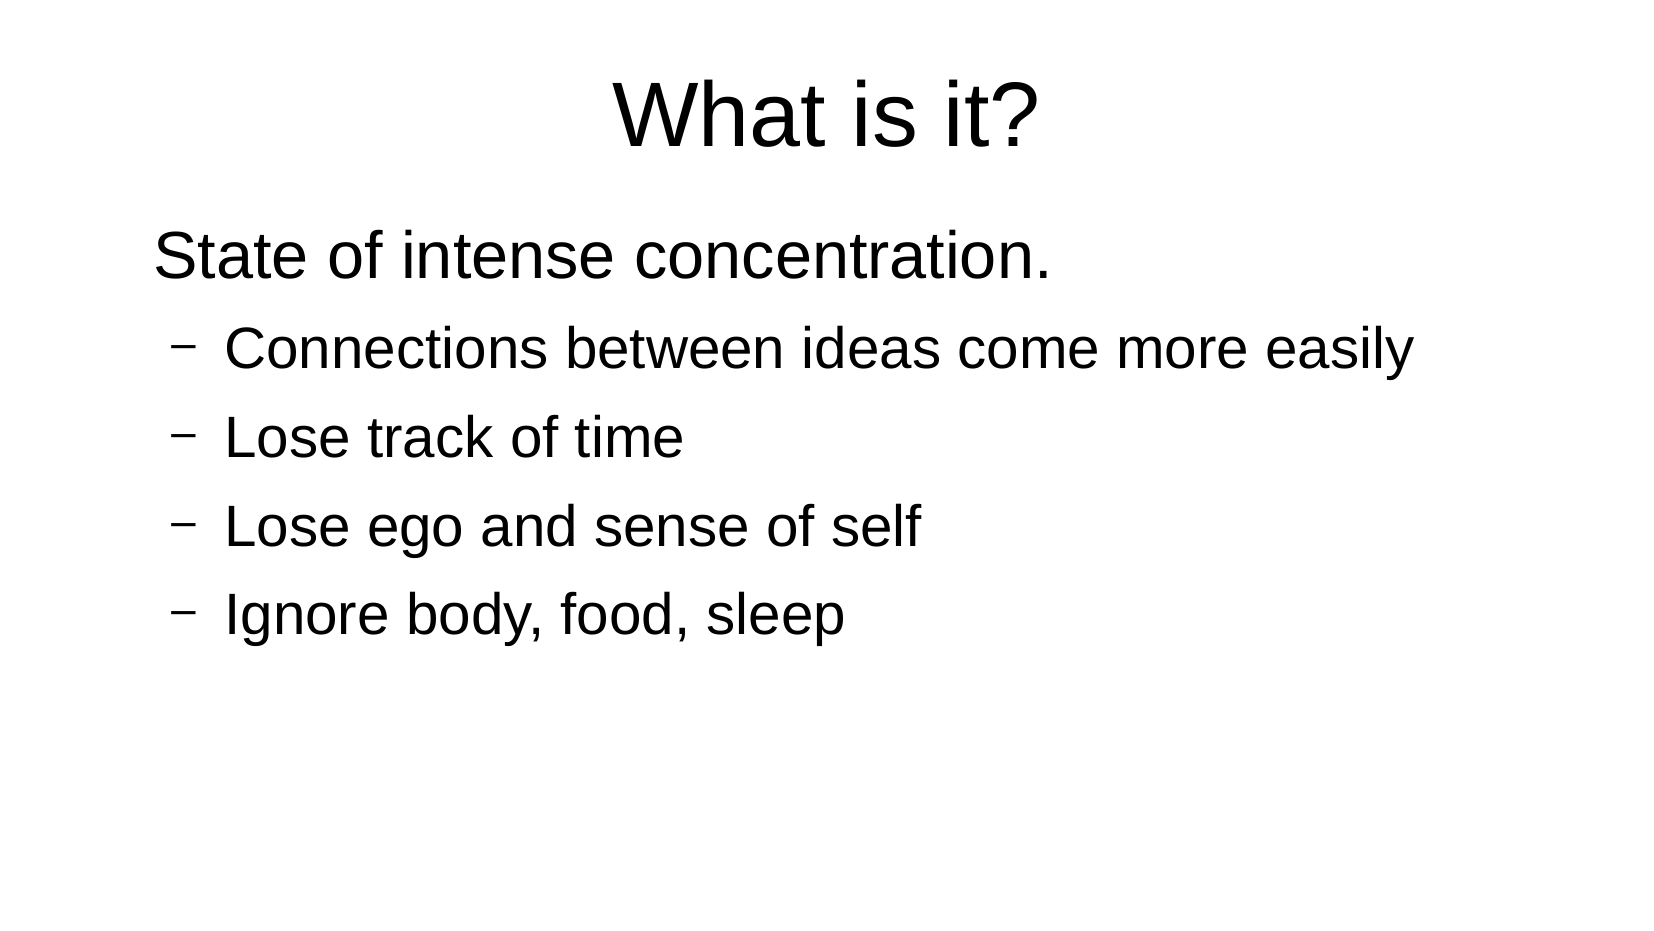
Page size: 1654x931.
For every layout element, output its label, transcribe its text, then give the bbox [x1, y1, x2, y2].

title What is it? [82, 37, 1571, 193]
list State of intense concentration. Connections between ideas come more easily Lose track of time Lose ego and sense of self Ignore body, food, sleep [82, 217, 1571, 758]
